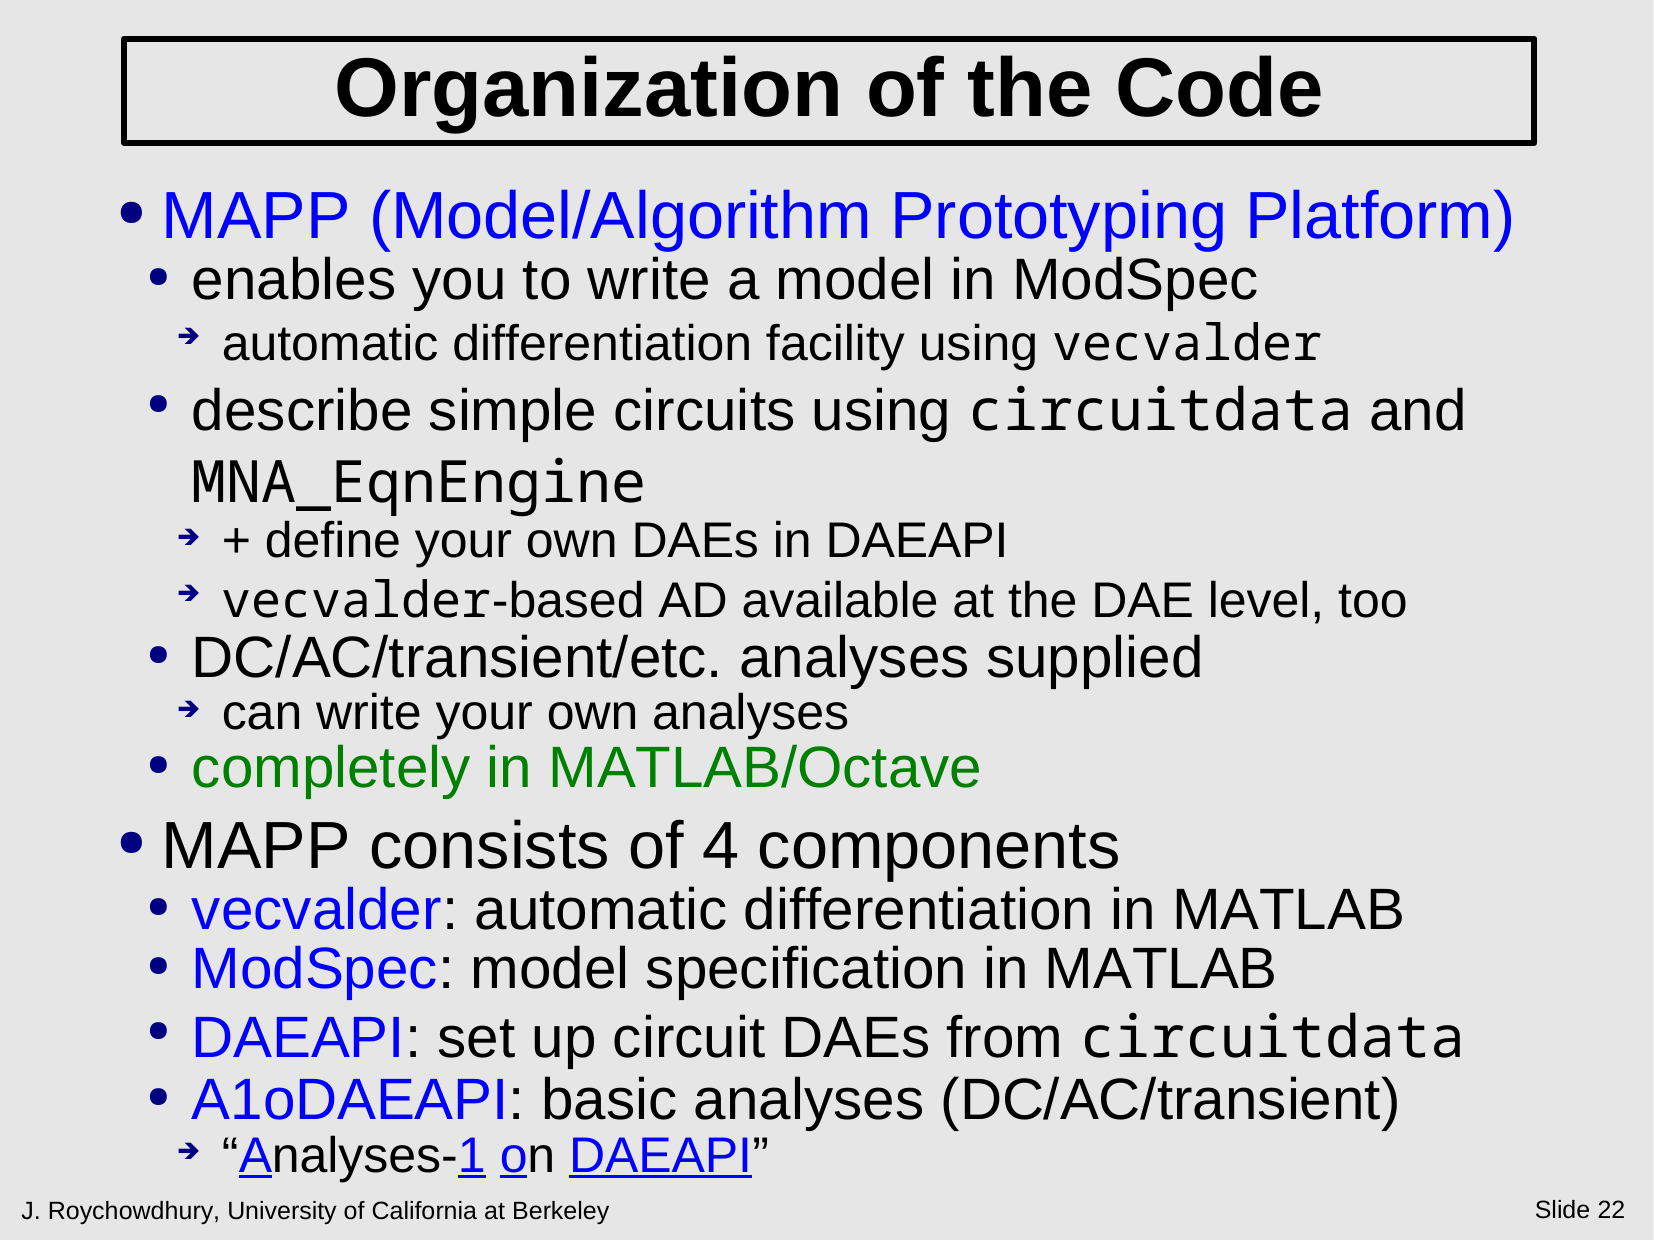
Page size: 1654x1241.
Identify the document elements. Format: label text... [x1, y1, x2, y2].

list MAPP (Model/Algorithm Prototyping Platform) enables you to write a model in ModSpec automatic differentiation facility using vecvalder describe simple circuits using circuitdata and MNA_EqnEngine + define your own DAEs in DAEAPI vecvalder-based AD available at the DAE level, too DC/AC/transient/etc. analyses supplied can write your own analyses completely in MATLAB/Octave MAPP consists of 4 components vecvalder: automatic differentiation in MATLAB ModSpec: model specification in MATLAB DAEAPI: set up circuit DAEs from circuitdata A1oDAEAPI: basic analyses (DC/AC/transient) “Analyses-1 on DAEAPI” [86, 183, 1552, 1148]
title Organization of the Code [124, 38, 1535, 144]
